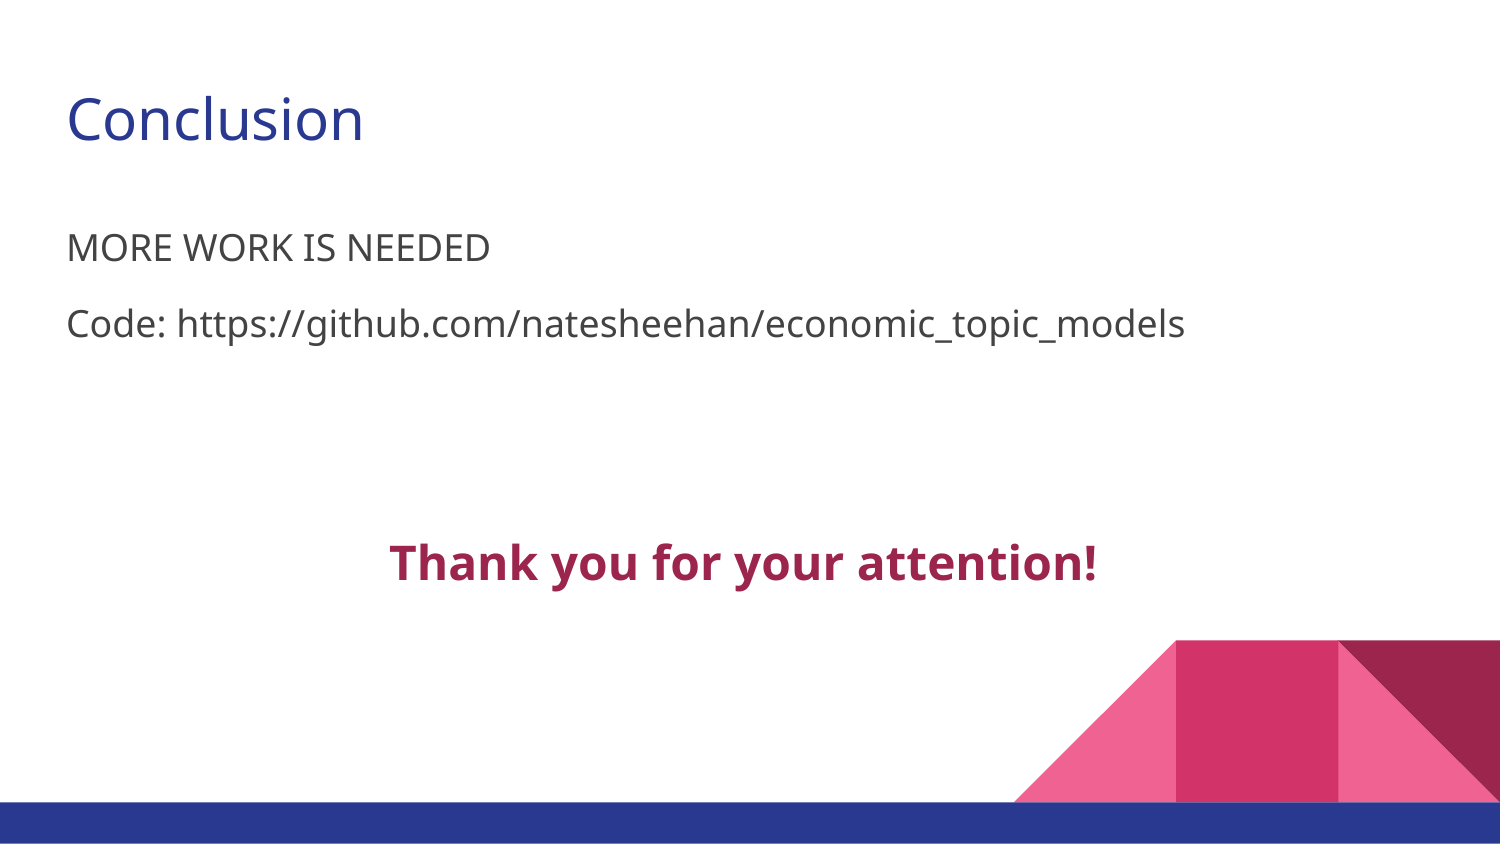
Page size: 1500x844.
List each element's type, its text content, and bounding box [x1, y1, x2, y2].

title Conclusion [51, 67, 1449, 167]
list MORE WORK IS NEEDED Code: https://github.com/natesheehan/economic_topic_models Thank you for your attention! [51, 201, 1449, 750]
